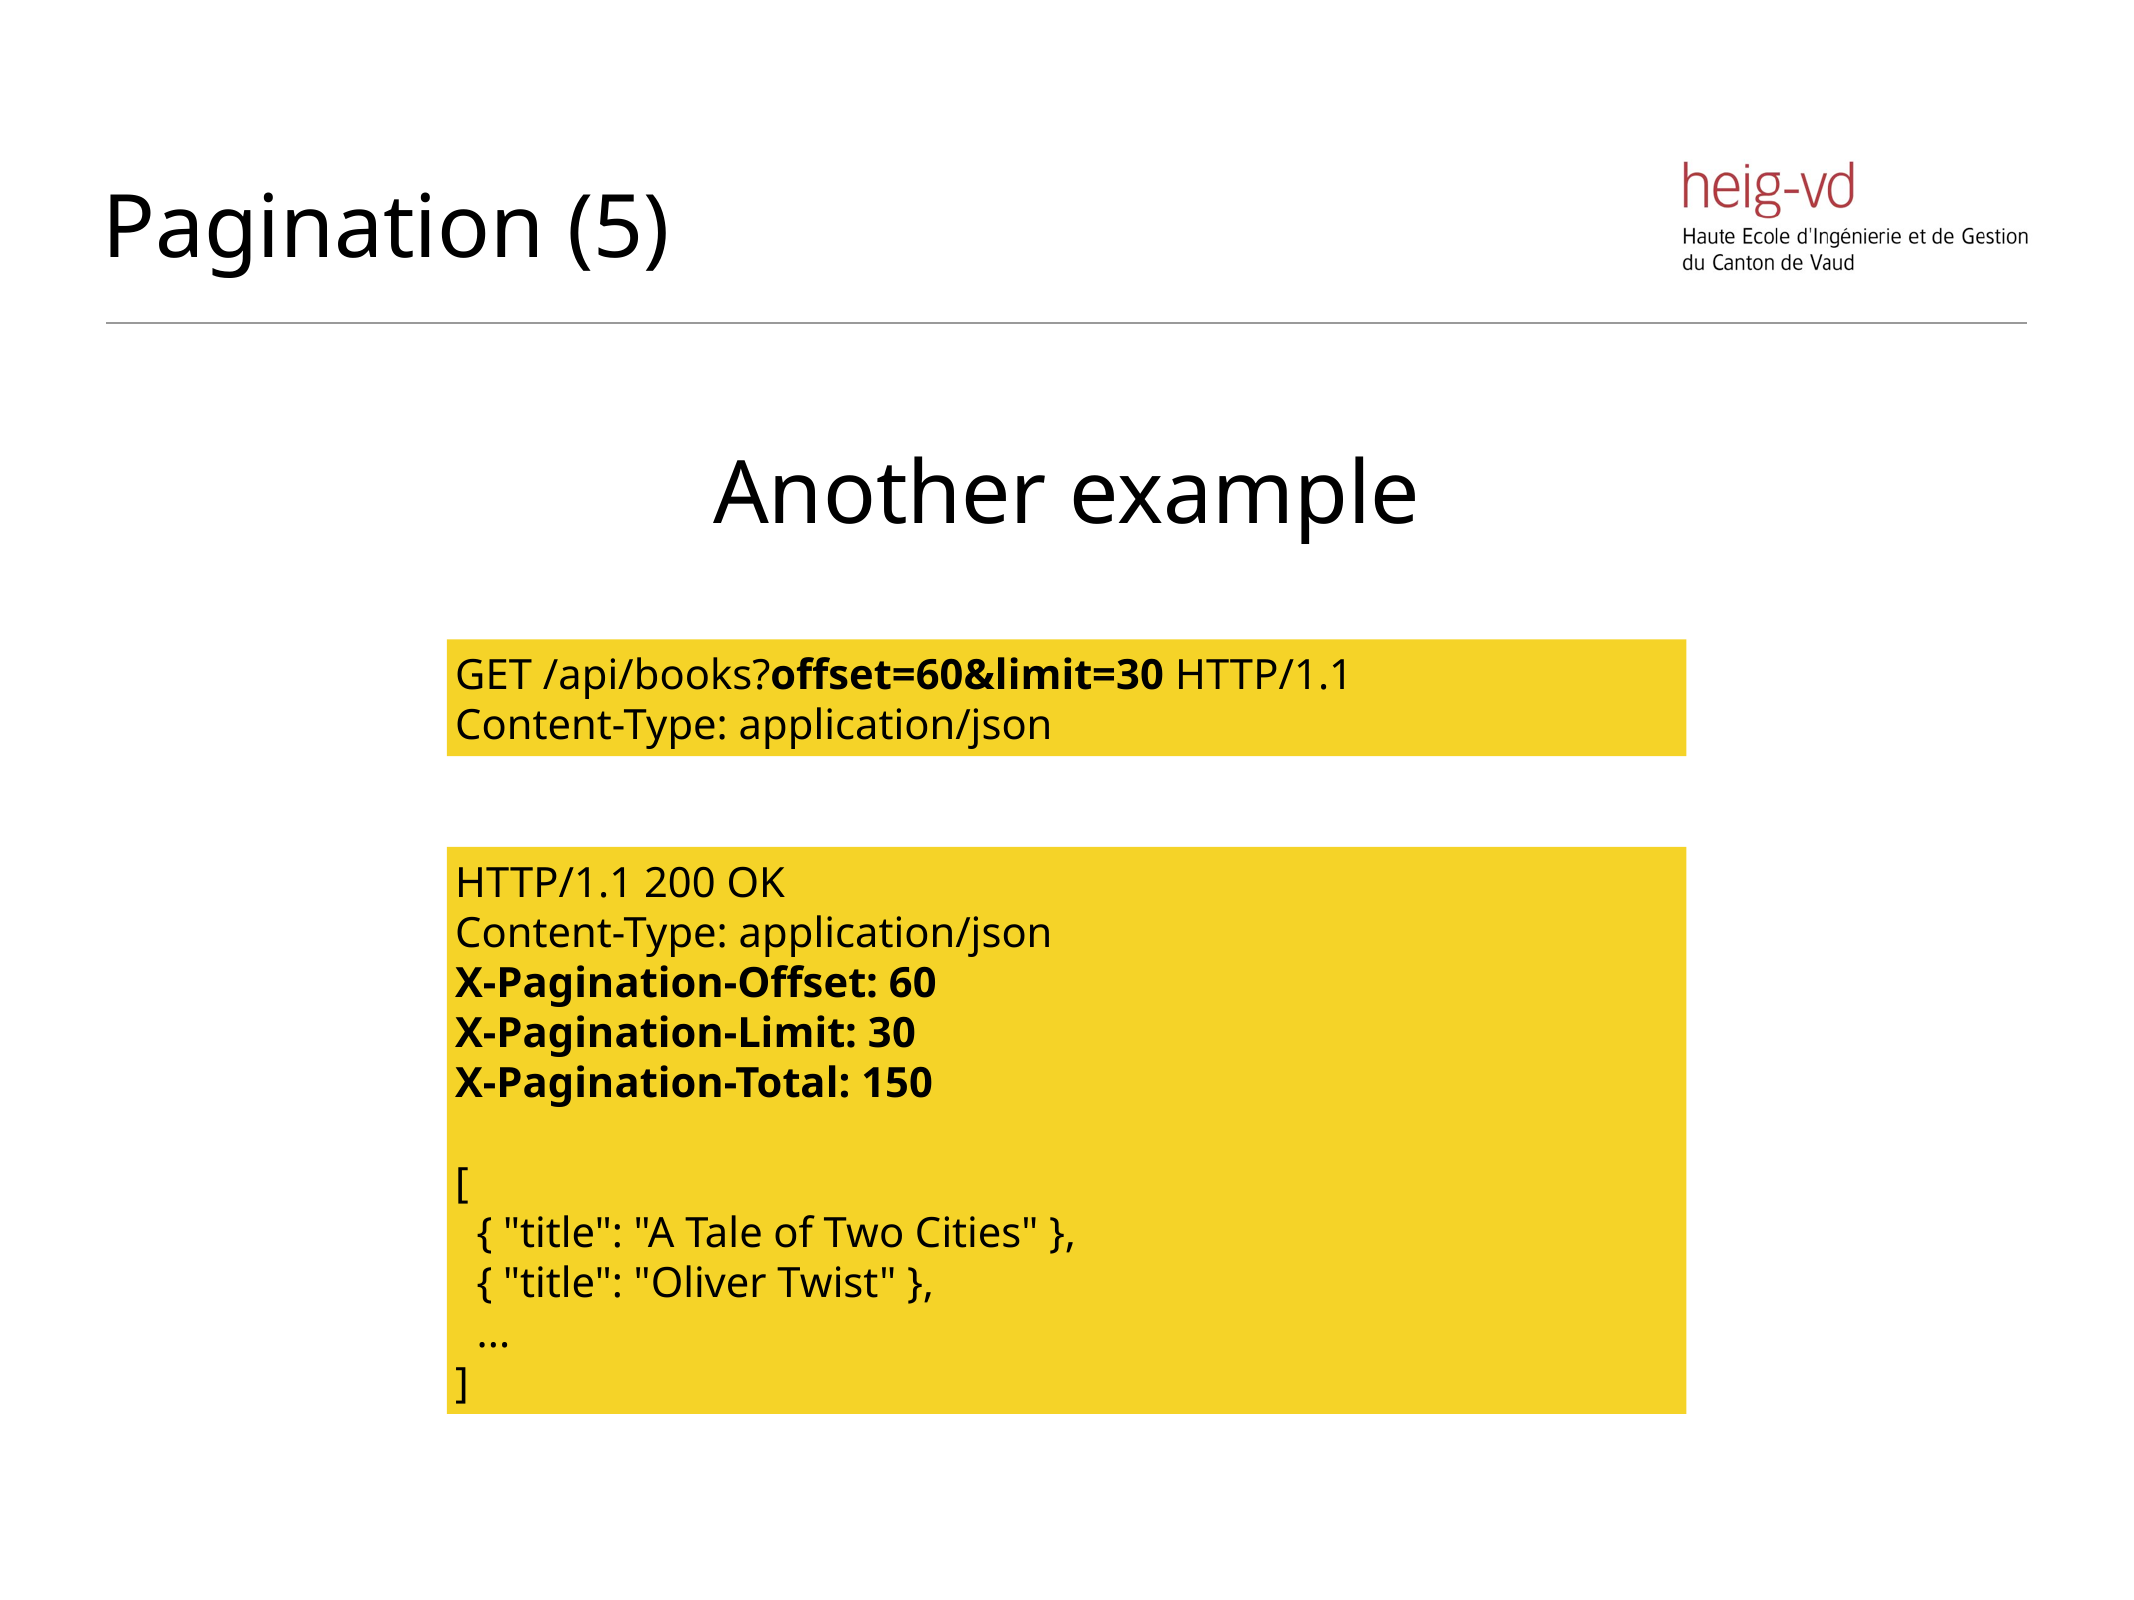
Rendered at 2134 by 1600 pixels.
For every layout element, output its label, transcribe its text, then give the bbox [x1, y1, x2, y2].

text_box Another example [704, 427, 1429, 549]
title Pagination (5) [93, 54, 2040, 284]
text_box GET /api/books?offset=60&limit=30 HTTP/1.1 Content-Type: application/json [446, 639, 1687, 757]
text_box HTTP/1.1 200 OK Content-Type: application/json X-Pagination-Offset: 60 X-Pagination-Limit: 30 X-Pagination-Total: 150 [ { "title": "A Tale of Two Cities" }, { "title": "Oliver Twist" }, ... ] [446, 846, 1687, 1414]
